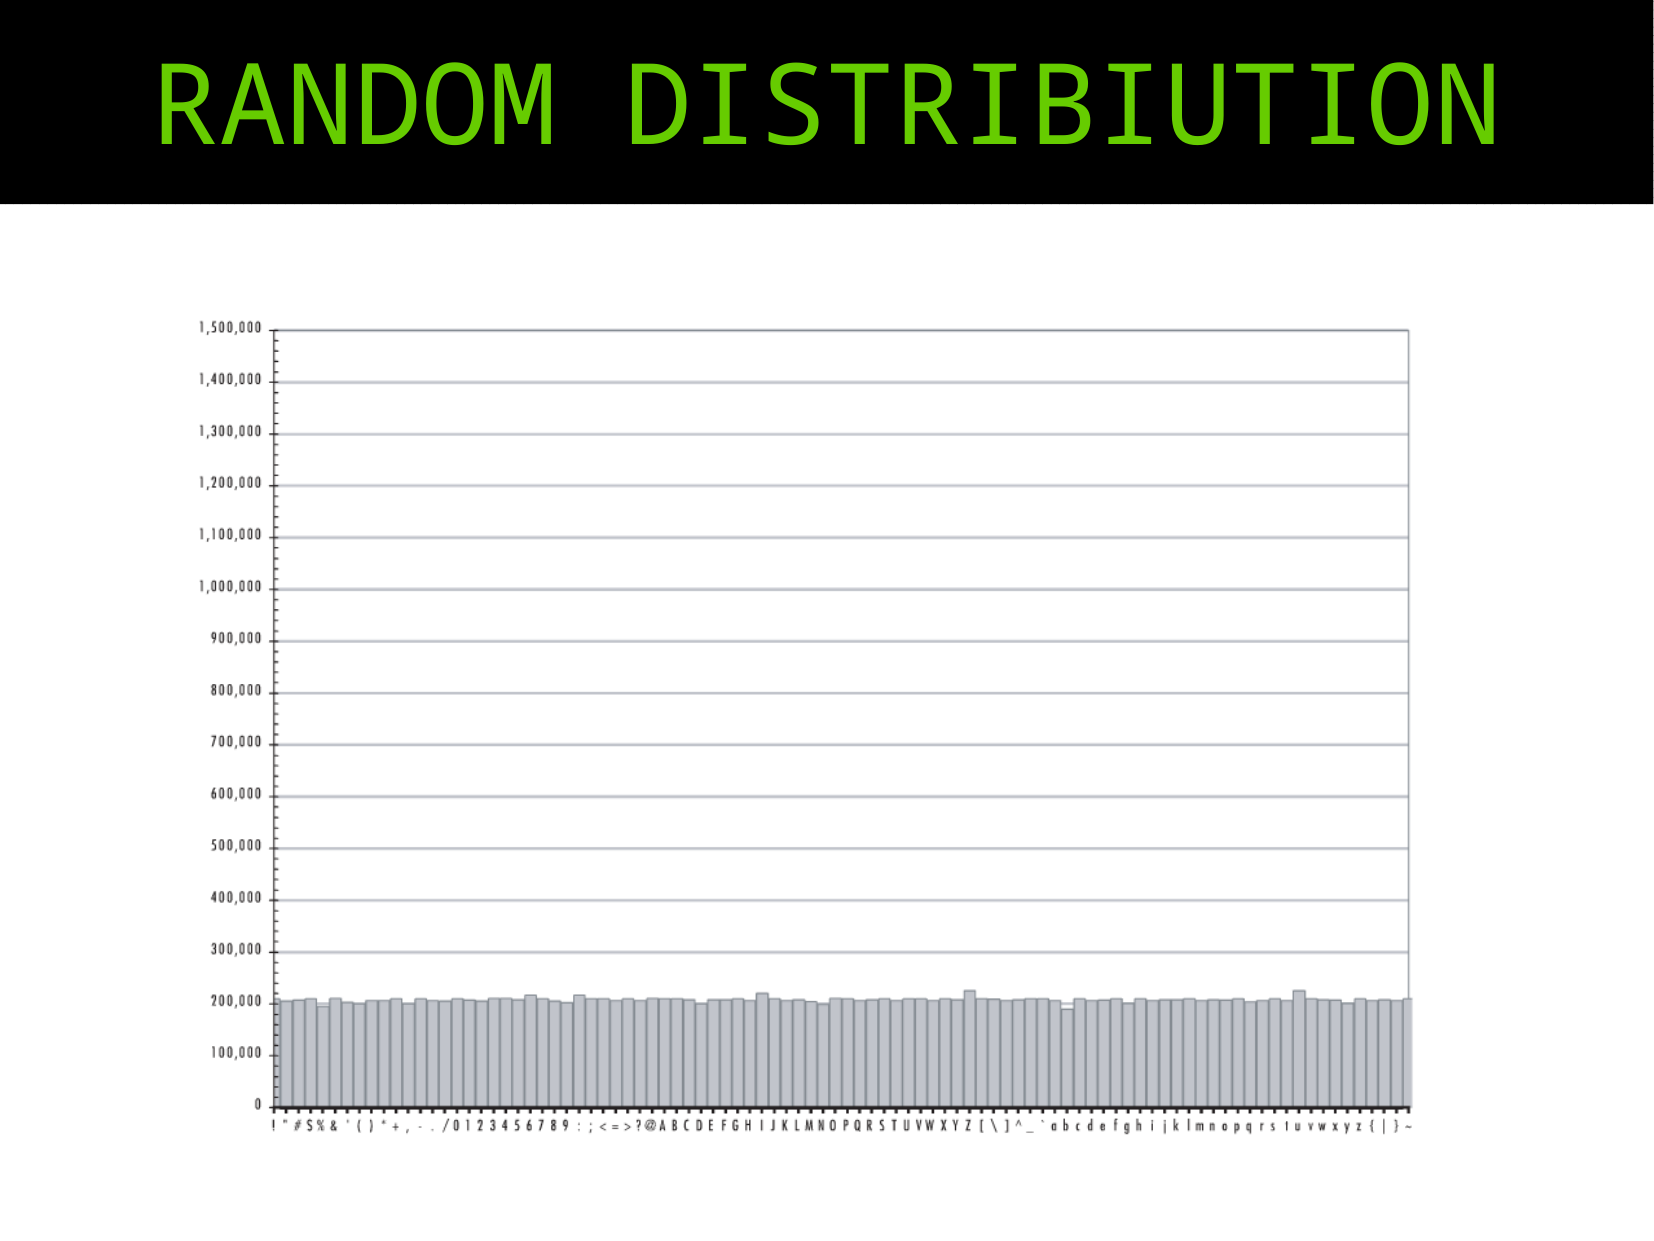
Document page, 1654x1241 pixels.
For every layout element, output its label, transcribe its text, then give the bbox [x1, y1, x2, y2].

title RANDOM DISTRIBIUTION [0, 0, 1654, 205]
picture [180, 308, 1426, 1156]
